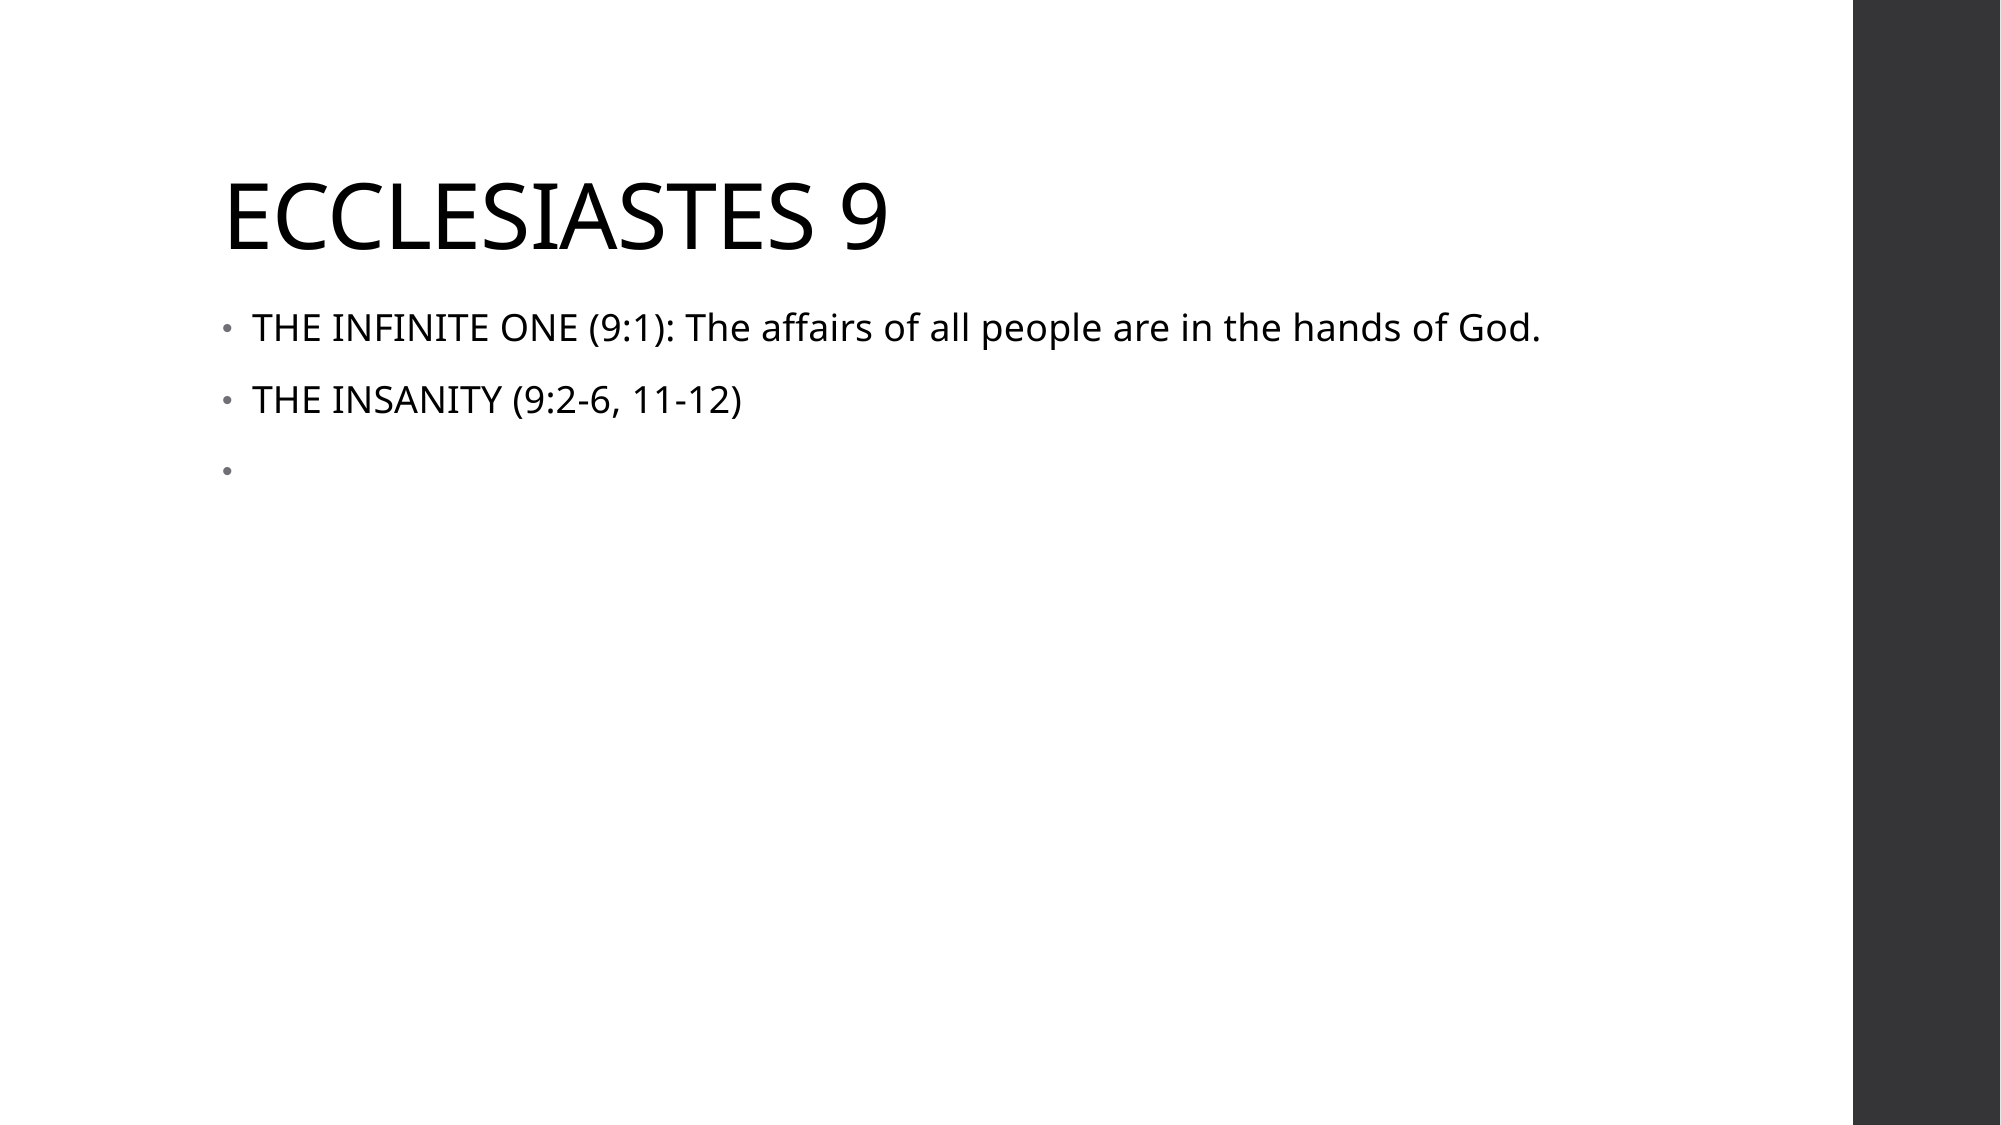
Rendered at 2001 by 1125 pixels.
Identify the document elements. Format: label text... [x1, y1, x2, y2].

title ECCLESIASTES 9 [206, 60, 1797, 278]
list THE INFINITE ONE (9:1): The affairs of all people are in the hands of God. THE INSANITY (9:2-6, 11-12) [206, 299, 1617, 1014]
